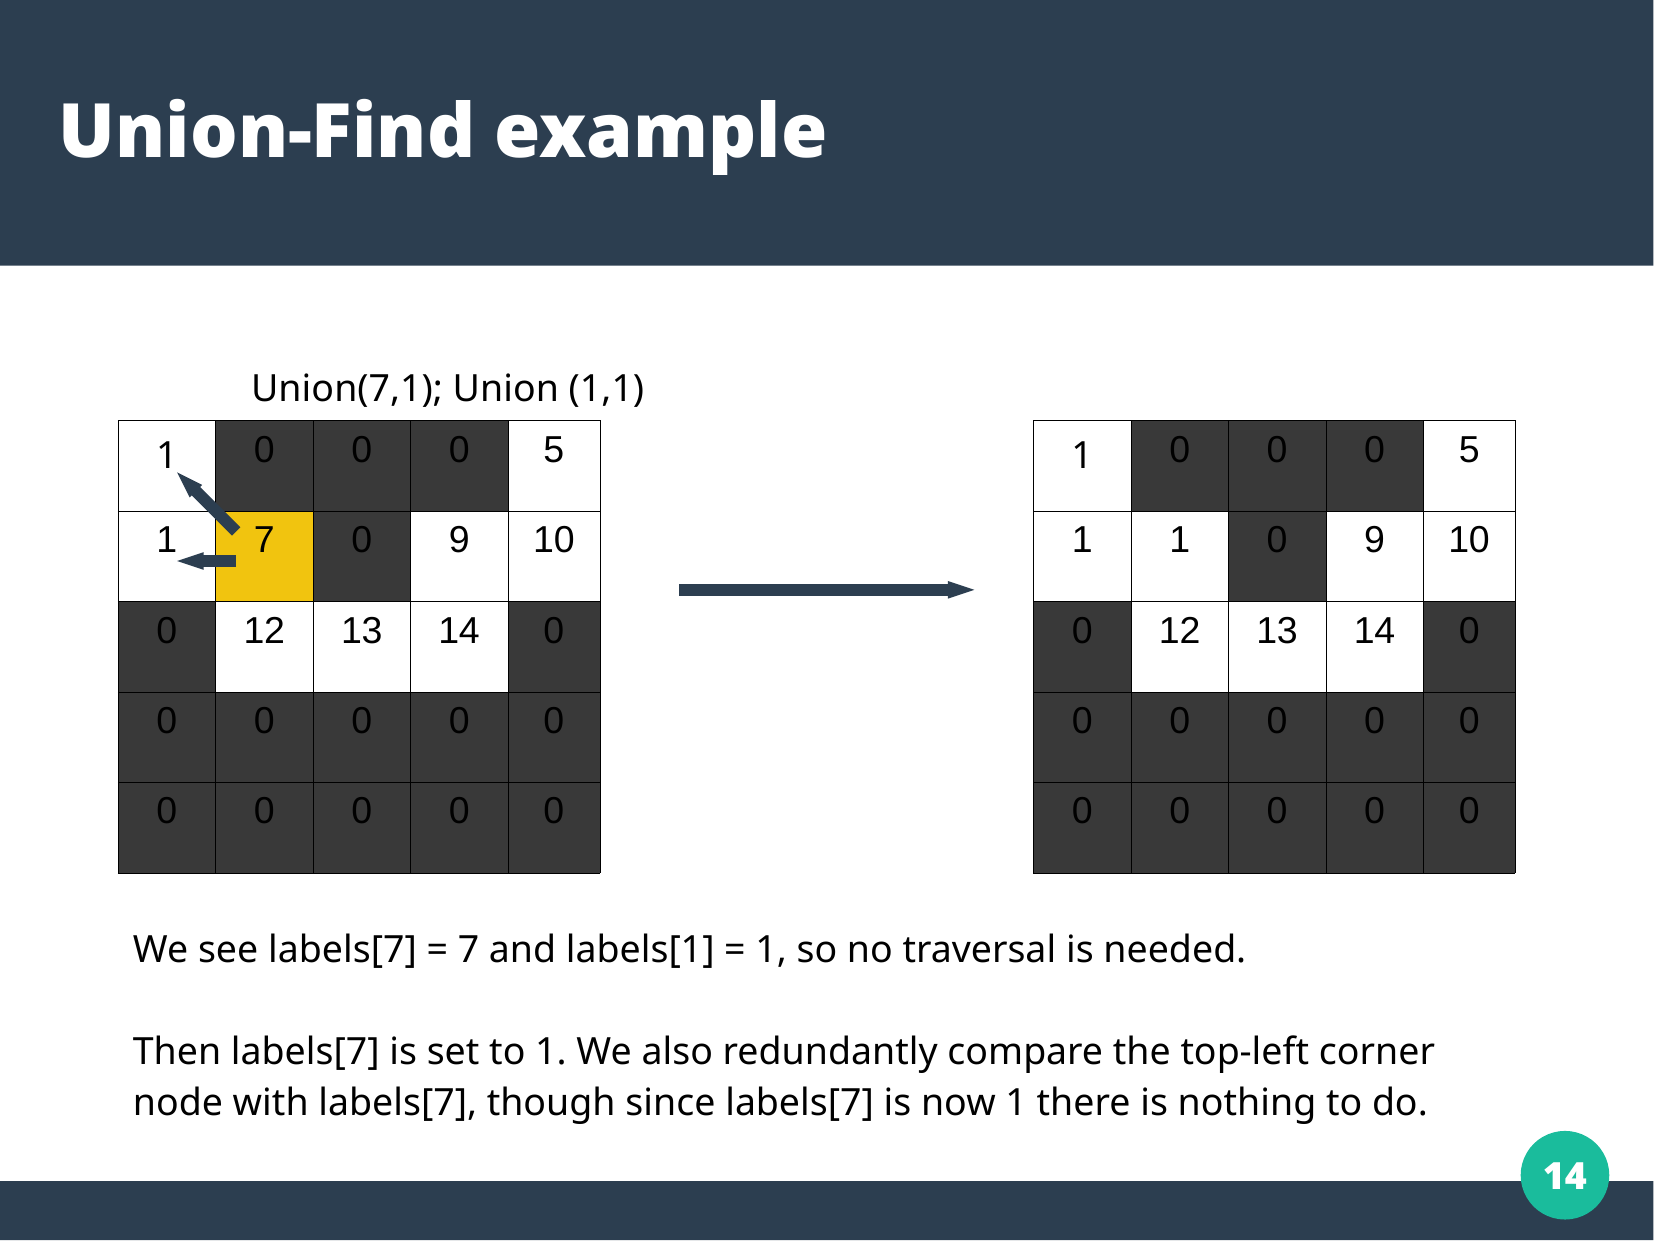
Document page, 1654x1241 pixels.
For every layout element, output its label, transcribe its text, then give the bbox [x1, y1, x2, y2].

table_cell 12 [1132, 602, 1228, 692]
table_cell 0 [411, 693, 508, 782]
table_cell 13 [314, 602, 410, 692]
table_header 0 [1327, 421, 1423, 511]
table_cell 0 [1229, 512, 1326, 601]
table_cell 0 [509, 783, 600, 873]
table_cell 0 [314, 783, 410, 873]
table_header 1 [1034, 421, 1131, 511]
table_header 0 [216, 421, 313, 511]
table_cell 9 [411, 512, 508, 601]
table_cell 10 [1424, 512, 1515, 601]
table_cell 0 [509, 602, 600, 692]
title Union-Find example [59, 49, 1595, 207]
table_cell 1 [1034, 512, 1131, 601]
text_box We see labels[7] = 7 and labels[1] = 1, so no traversal is needed. Then labels[7] is set to 1. We also redundantly compare the top-left corner node with labels[7], though since labels[7] is now 1 there is nothing to do. [118, 915, 1506, 1152]
table_cell 0 [1132, 693, 1228, 782]
table_cell 0 [1327, 783, 1423, 873]
table_cell 1 [119, 512, 215, 601]
table_cell 10 [509, 512, 600, 601]
table_cell 0 [216, 783, 313, 873]
table_cell 14 [411, 602, 508, 692]
table_cell 0 [1034, 602, 1131, 692]
table_cell 0 [1229, 693, 1326, 782]
table_cell 0 [314, 512, 410, 601]
table_cell 0 [119, 783, 215, 873]
table_cell 0 [314, 693, 410, 782]
table_header 0 [411, 421, 508, 511]
table_cell 0 [119, 693, 215, 782]
table_header 0 [314, 421, 410, 511]
table_cell 1 [1132, 512, 1228, 601]
table_cell 14 [1327, 602, 1423, 692]
table_cell 0 [1132, 783, 1228, 873]
table_cell 0 [1034, 783, 1131, 873]
table_cell 12 [216, 602, 313, 692]
table_cell 0 [1034, 693, 1131, 782]
table_cell 0 [509, 693, 600, 782]
table_header 1 [119, 421, 215, 511]
table_cell 9 [1327, 512, 1423, 601]
text_box Union(7,1); Union (1,1) [236, 354, 698, 416]
table_header 0 [1132, 421, 1228, 511]
table_header 5 [1424, 421, 1515, 511]
table_header 5 [509, 421, 600, 511]
table_cell 0 [216, 693, 313, 782]
table_cell 0 [1229, 783, 1326, 873]
table_cell 0 [1424, 693, 1515, 782]
table_cell 0 [119, 602, 215, 692]
table_cell 0 [1424, 602, 1515, 692]
table_cell 0 [411, 783, 508, 873]
table_cell 7 [216, 512, 313, 601]
table_cell 0 [1327, 693, 1423, 782]
table_cell 0 [1424, 783, 1515, 873]
table_cell 13 [1229, 602, 1326, 692]
table_header 0 [1229, 421, 1326, 511]
